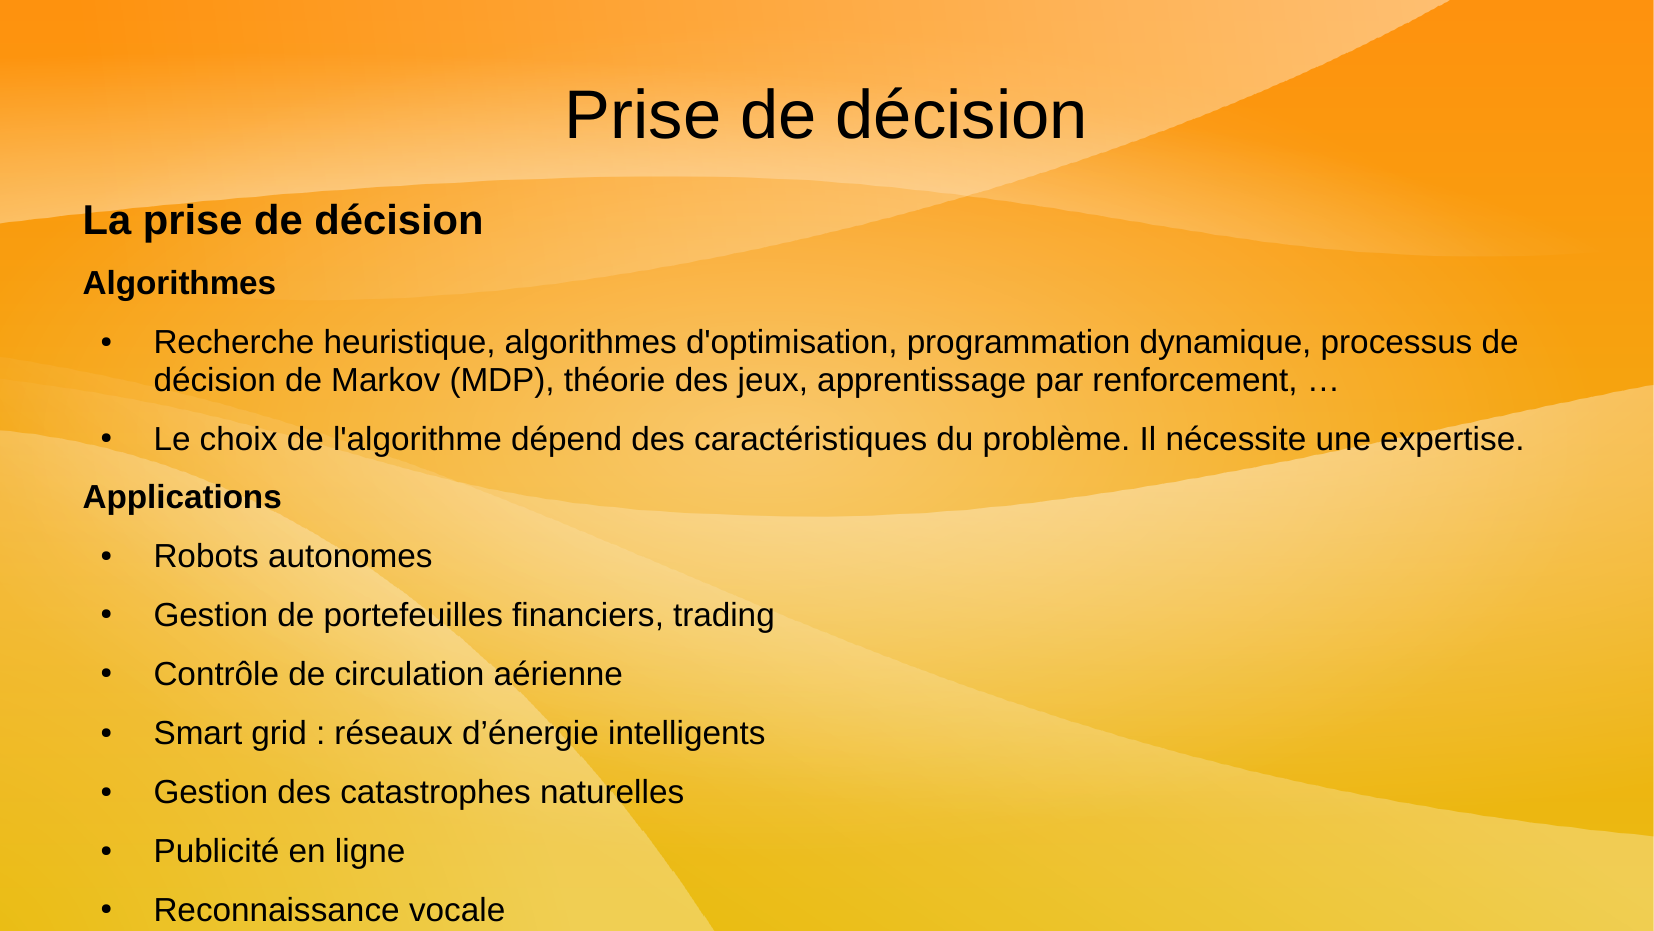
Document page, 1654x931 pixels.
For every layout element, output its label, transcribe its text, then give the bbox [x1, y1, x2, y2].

title Prise de décision [82, 37, 1571, 193]
picture [0, 0, 1654, 931]
list La prise de décision Algorithmes Recherche heuristique, algorithmes d'optimisation, programmation dynamique, processus de décision de Markov (MDP), théorie des jeux, apprentissage par renforcement, … Le choix de l'algorithme dépend des caractéristiques du problème. Il nécessite une expertise. Applications Robots autonomes Gestion de portefeuilles financiers, trading Contrôle de circulation aérienne Smart grid : réseaux d’énergie intelligents Gestion des catastrophes naturelles Publicité en ligne Reconnaissance vocale [82, 196, 1571, 929]
